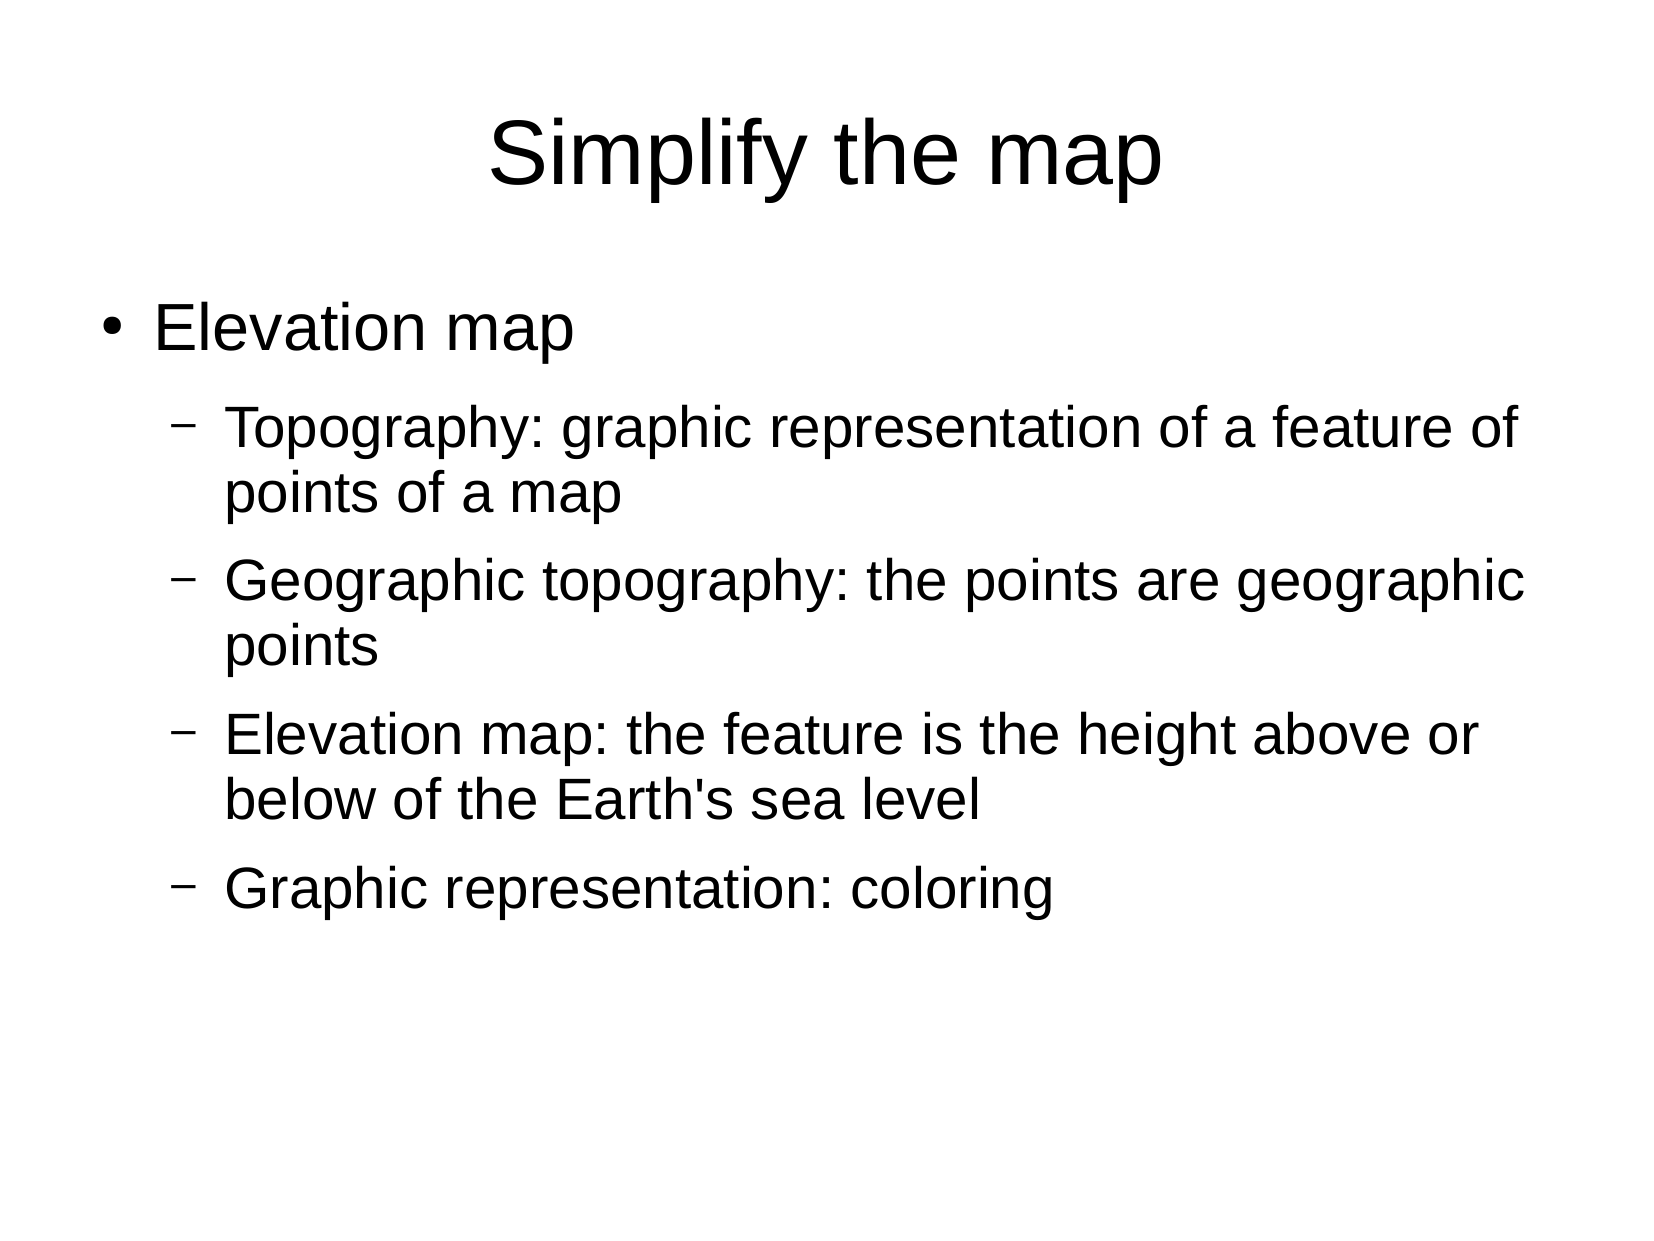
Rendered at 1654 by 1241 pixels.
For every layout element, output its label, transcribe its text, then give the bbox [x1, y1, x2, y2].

list Elevation map Topography: graphic representation of a feature of points of a map Geographic topography: the points are geographic points Elevation map: the feature is the height above or below of the Earth's sea level Graphic representation: coloring [82, 290, 1571, 1010]
title Simplify the map [82, 49, 1571, 257]
